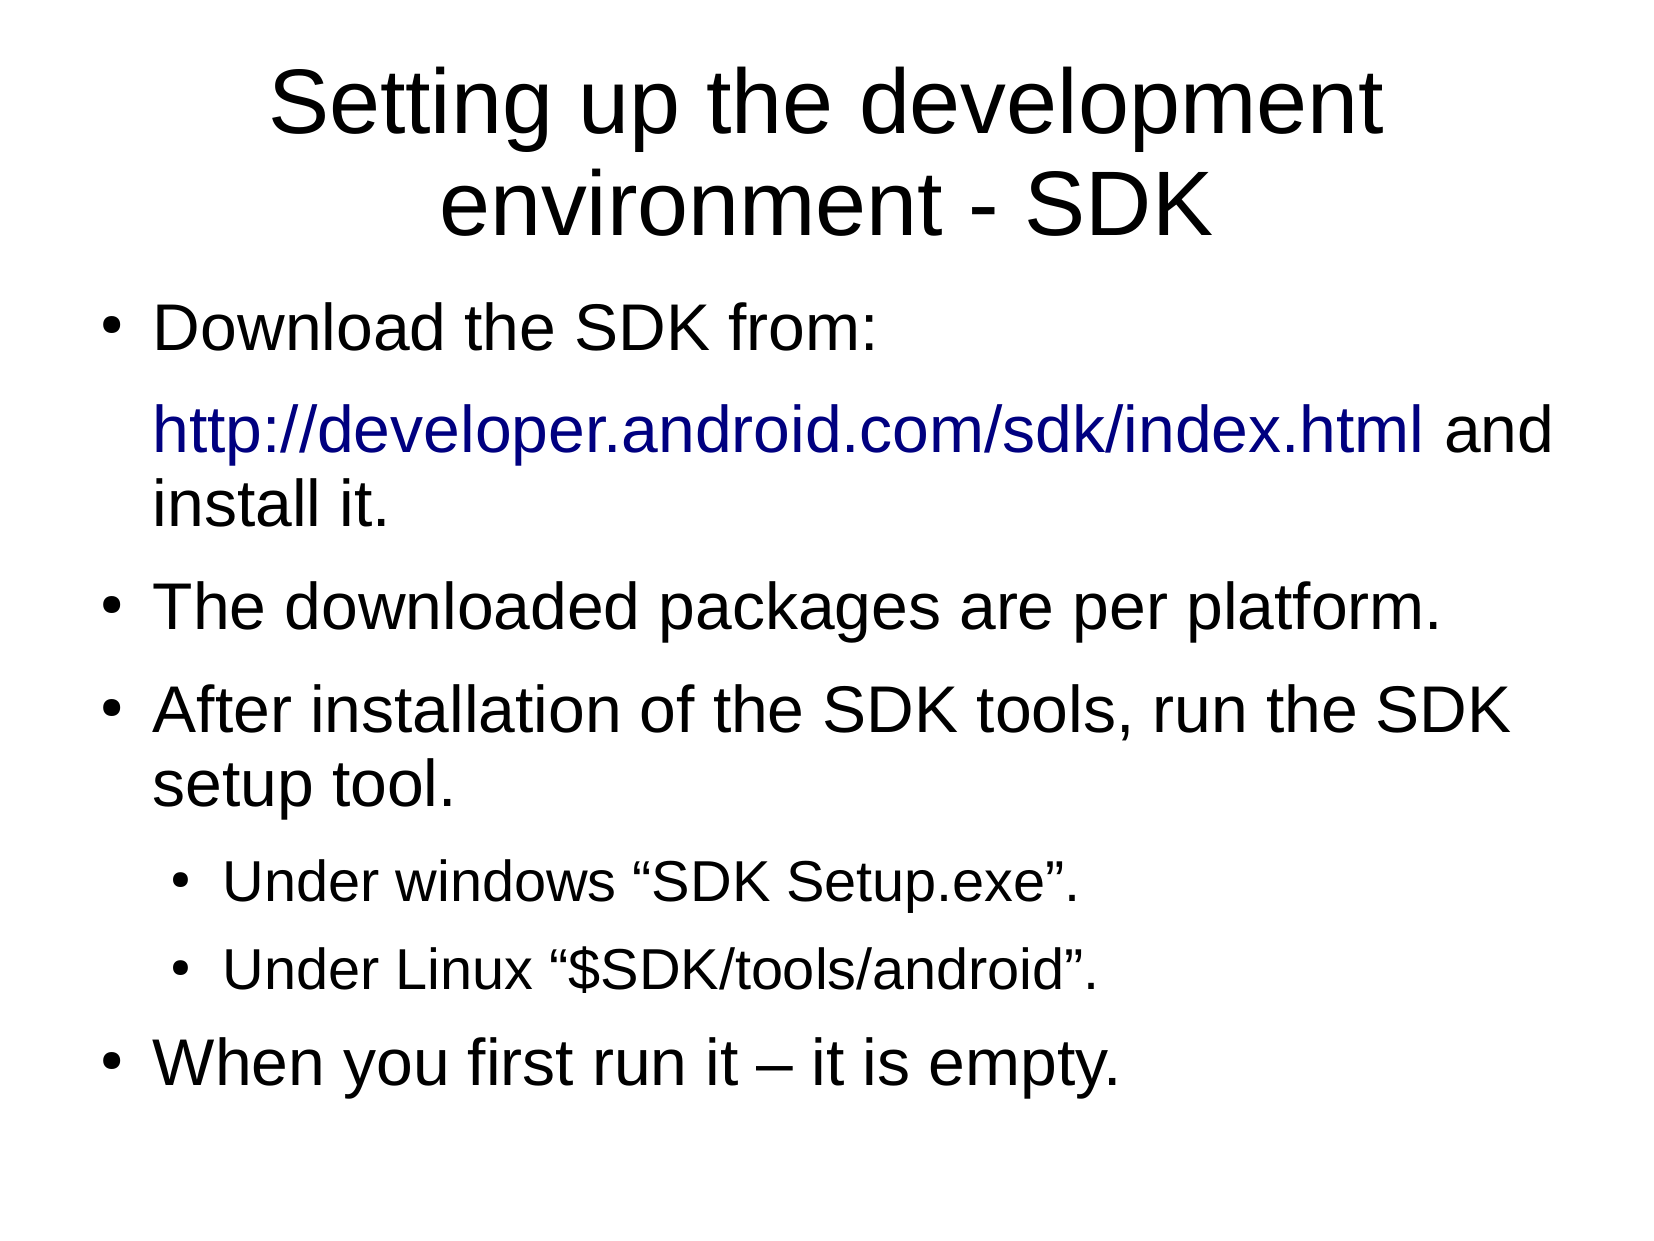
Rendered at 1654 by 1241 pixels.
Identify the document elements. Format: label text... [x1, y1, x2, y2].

title Setting up the development environment - SDK [82, 49, 1571, 257]
list Download the SDK from: http://developer.android.com/sdk/index.html and install it. The downloaded packages are per platform. After installation of the SDK tools, run the SDK setup tool. Under windows “SDK Setup.exe”. Under Linux “$SDK/tools/android”. When you first run it – it is empty. [82, 290, 1571, 1109]
